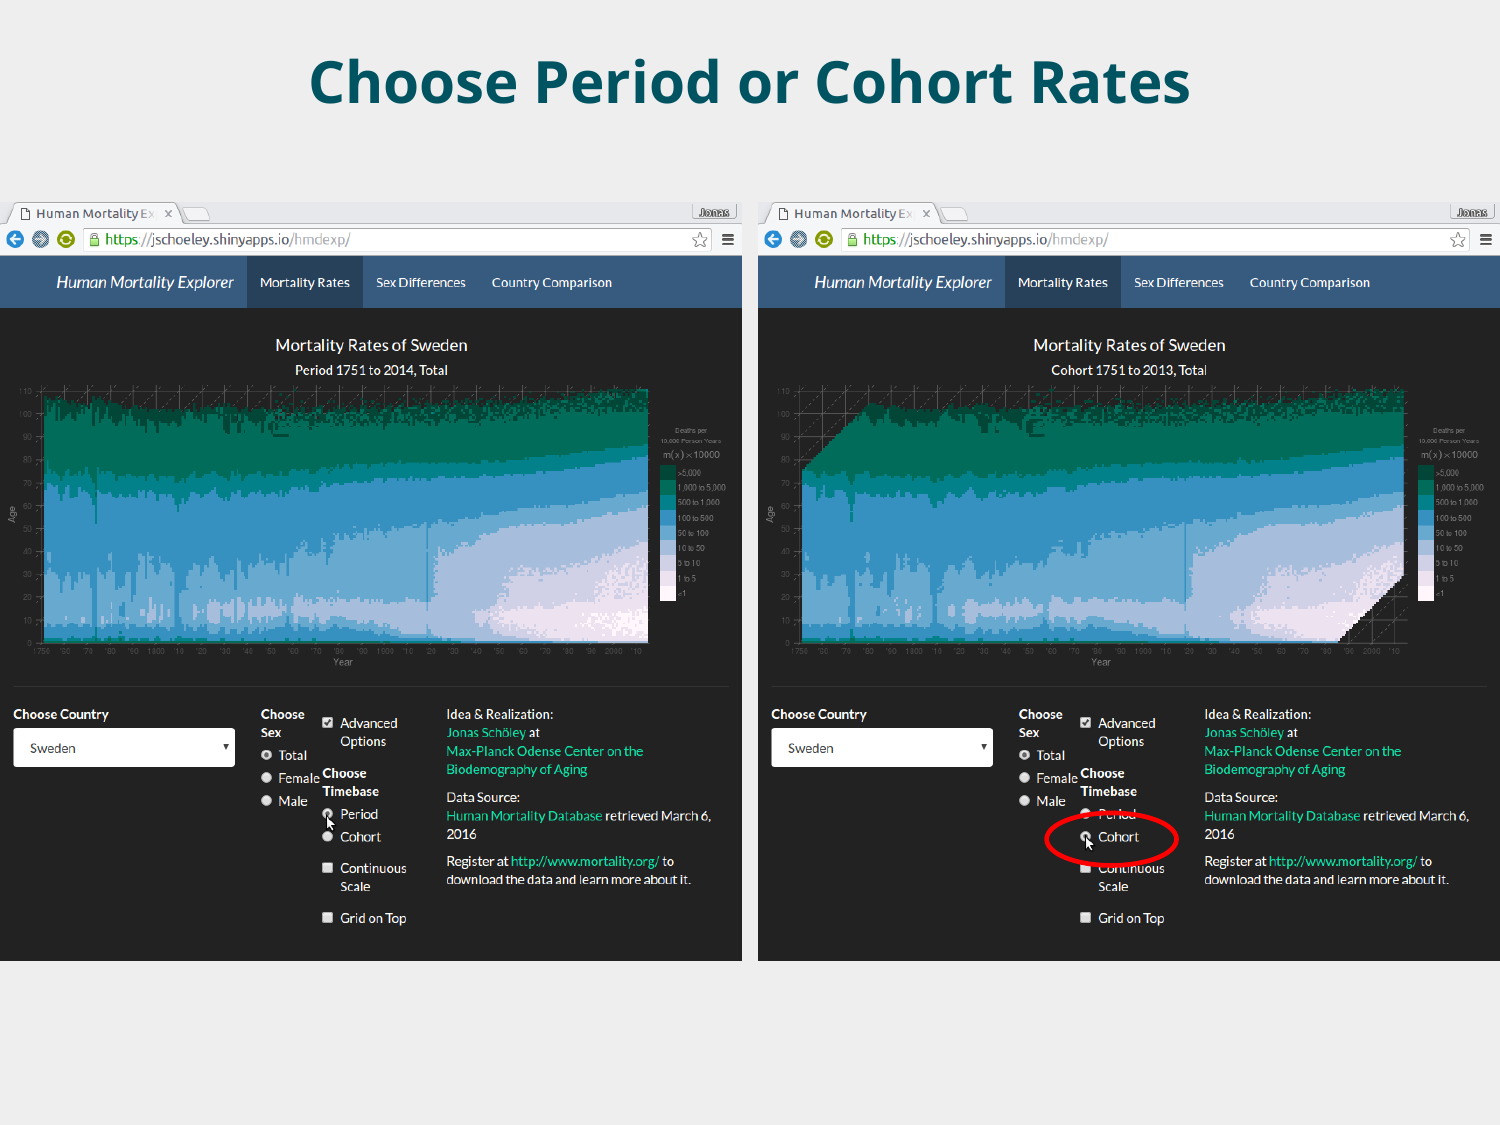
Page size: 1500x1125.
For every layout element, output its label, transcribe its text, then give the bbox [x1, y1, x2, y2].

picture [758, 202, 1500, 961]
picture [0, 202, 742, 961]
title Choose Period or Cohort Rates [51, 30, 1449, 156]
